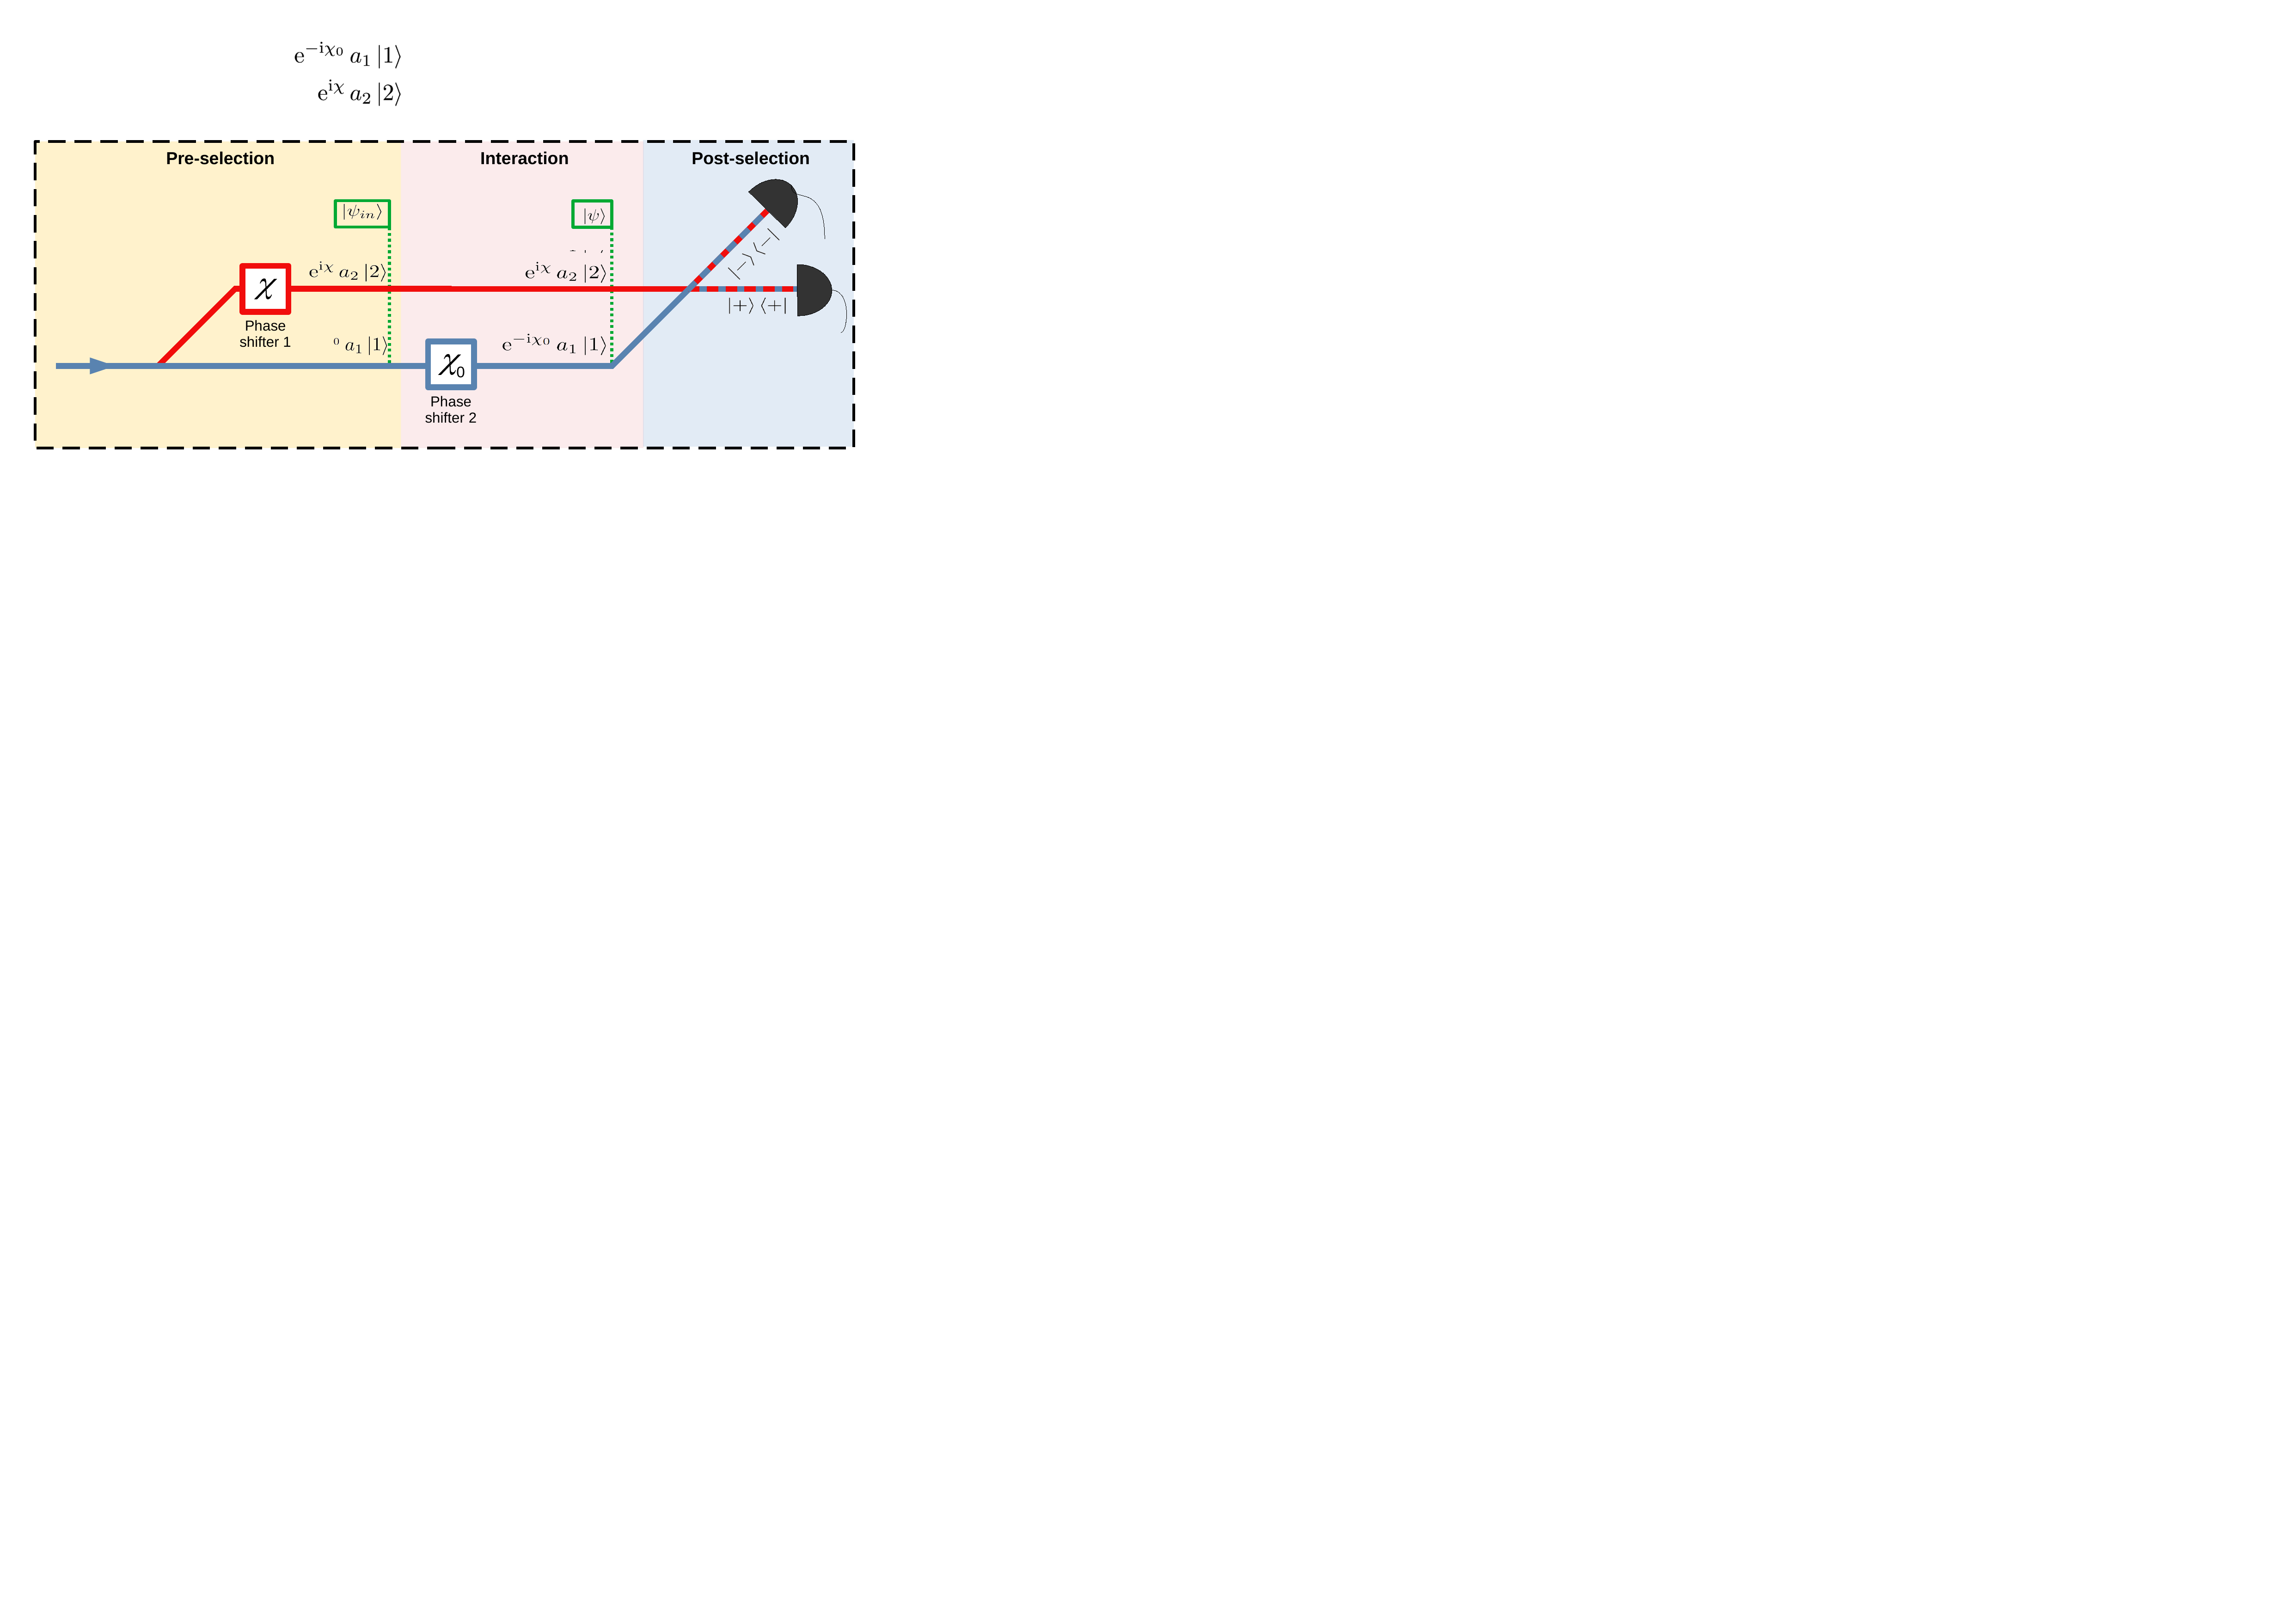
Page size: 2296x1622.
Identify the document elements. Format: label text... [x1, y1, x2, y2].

picture [333, 326, 399, 363]
text_box Post-selection [685, 145, 817, 172]
text_box Interaction [473, 145, 576, 172]
picture [495, 326, 620, 363]
picture [717, 218, 786, 286]
text_box Pre-selection [159, 145, 282, 172]
text_box Phase shifter 1 [233, 314, 299, 353]
picture [495, 250, 620, 286]
text_box [35, 140, 854, 448]
picture [722, 295, 792, 320]
picture [283, 32, 409, 112]
picture [580, 203, 609, 226]
text_box Phase shifter 2 [418, 390, 484, 430]
picture [300, 253, 399, 286]
picture [341, 202, 386, 226]
text_box 0 [449, 360, 472, 385]
